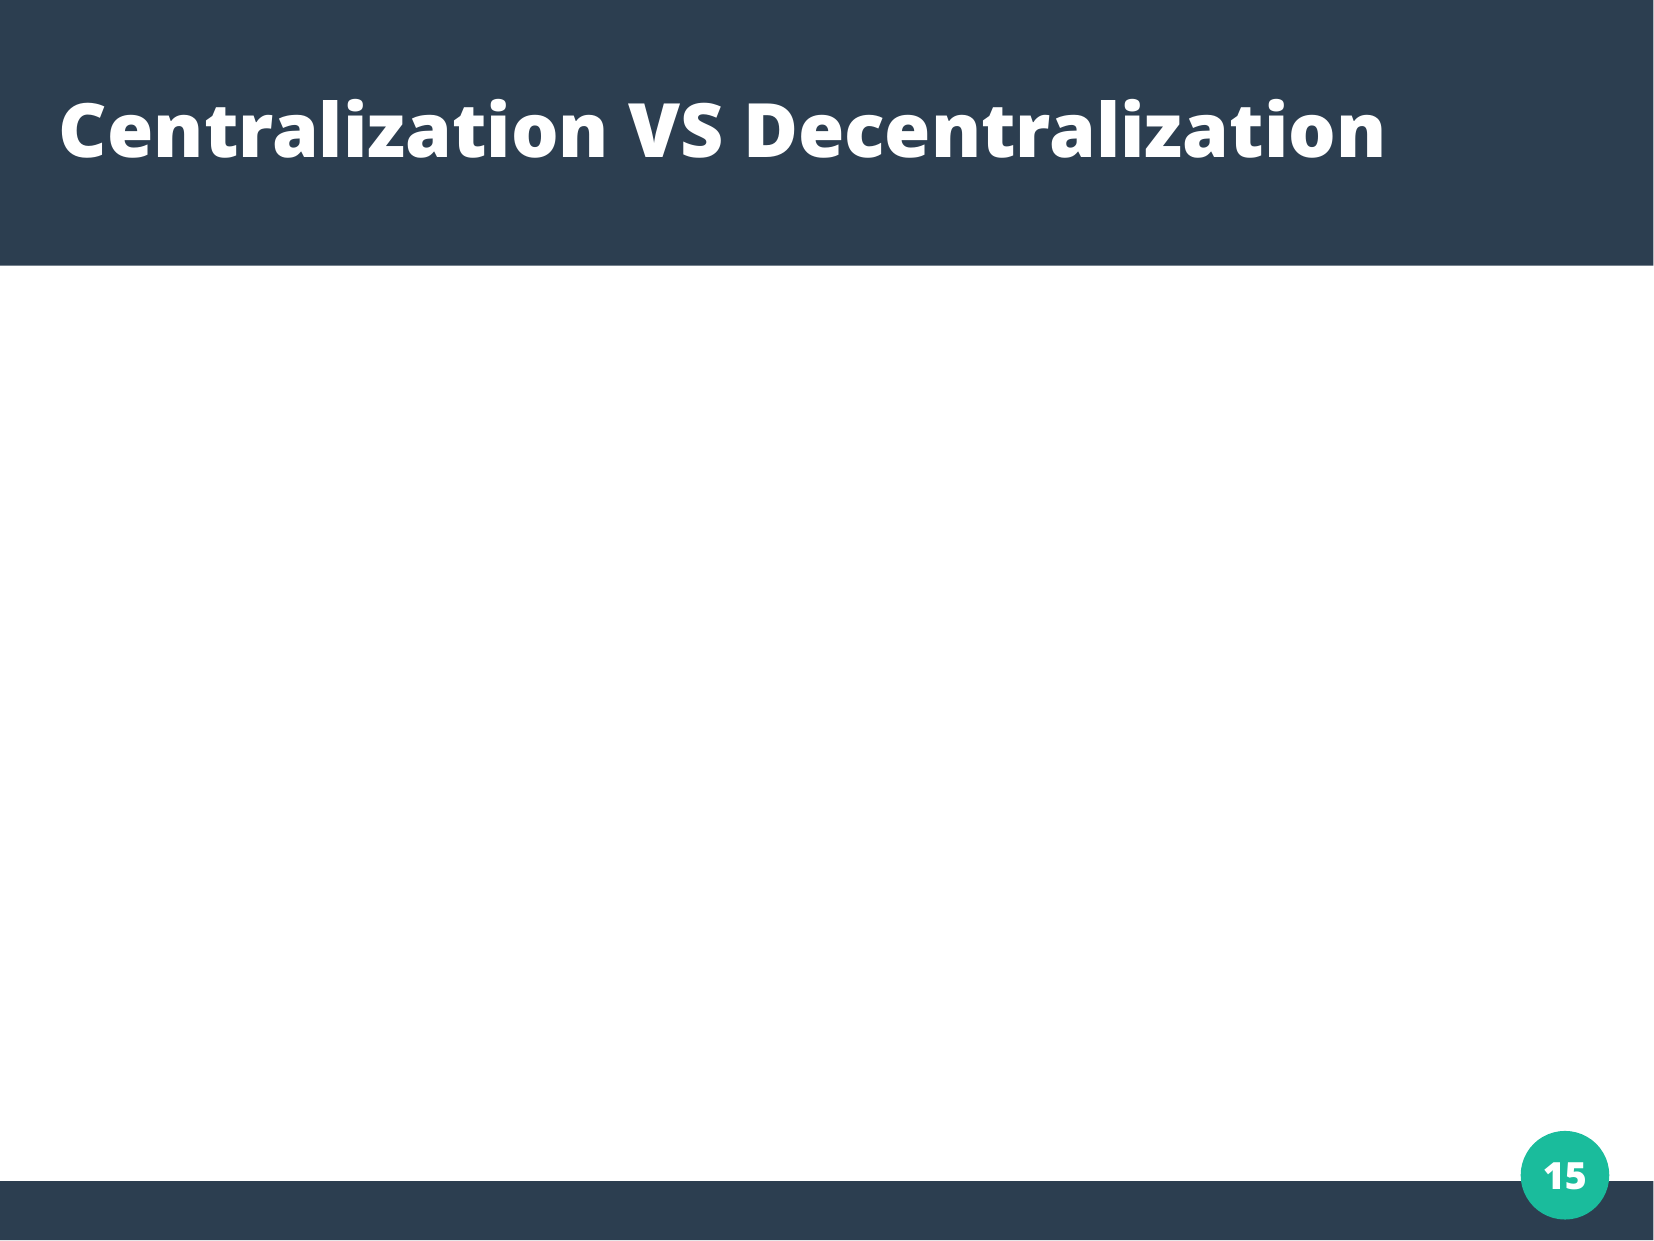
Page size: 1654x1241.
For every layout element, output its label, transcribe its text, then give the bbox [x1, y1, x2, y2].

title Centralization VS Decentralization [59, 49, 1595, 207]
